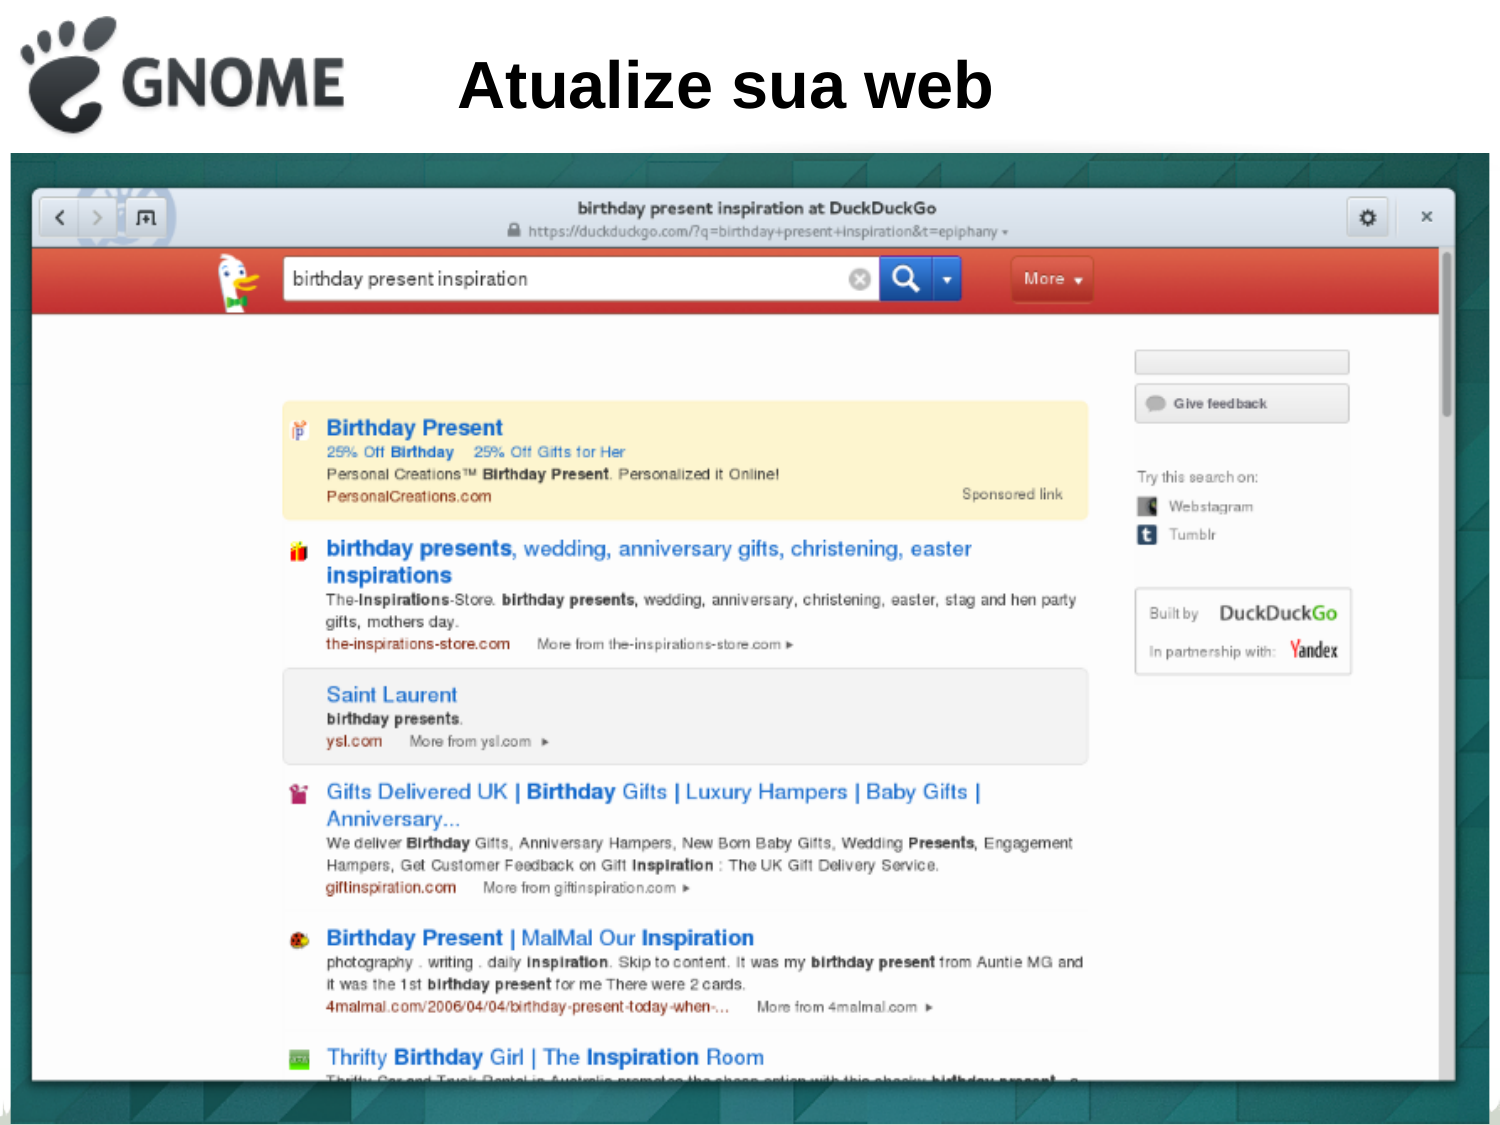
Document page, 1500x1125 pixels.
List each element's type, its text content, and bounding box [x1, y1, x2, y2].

title Atualize sua web [442, 0, 1500, 178]
picture [0, 153, 1500, 1125]
picture [16, 15, 349, 142]
